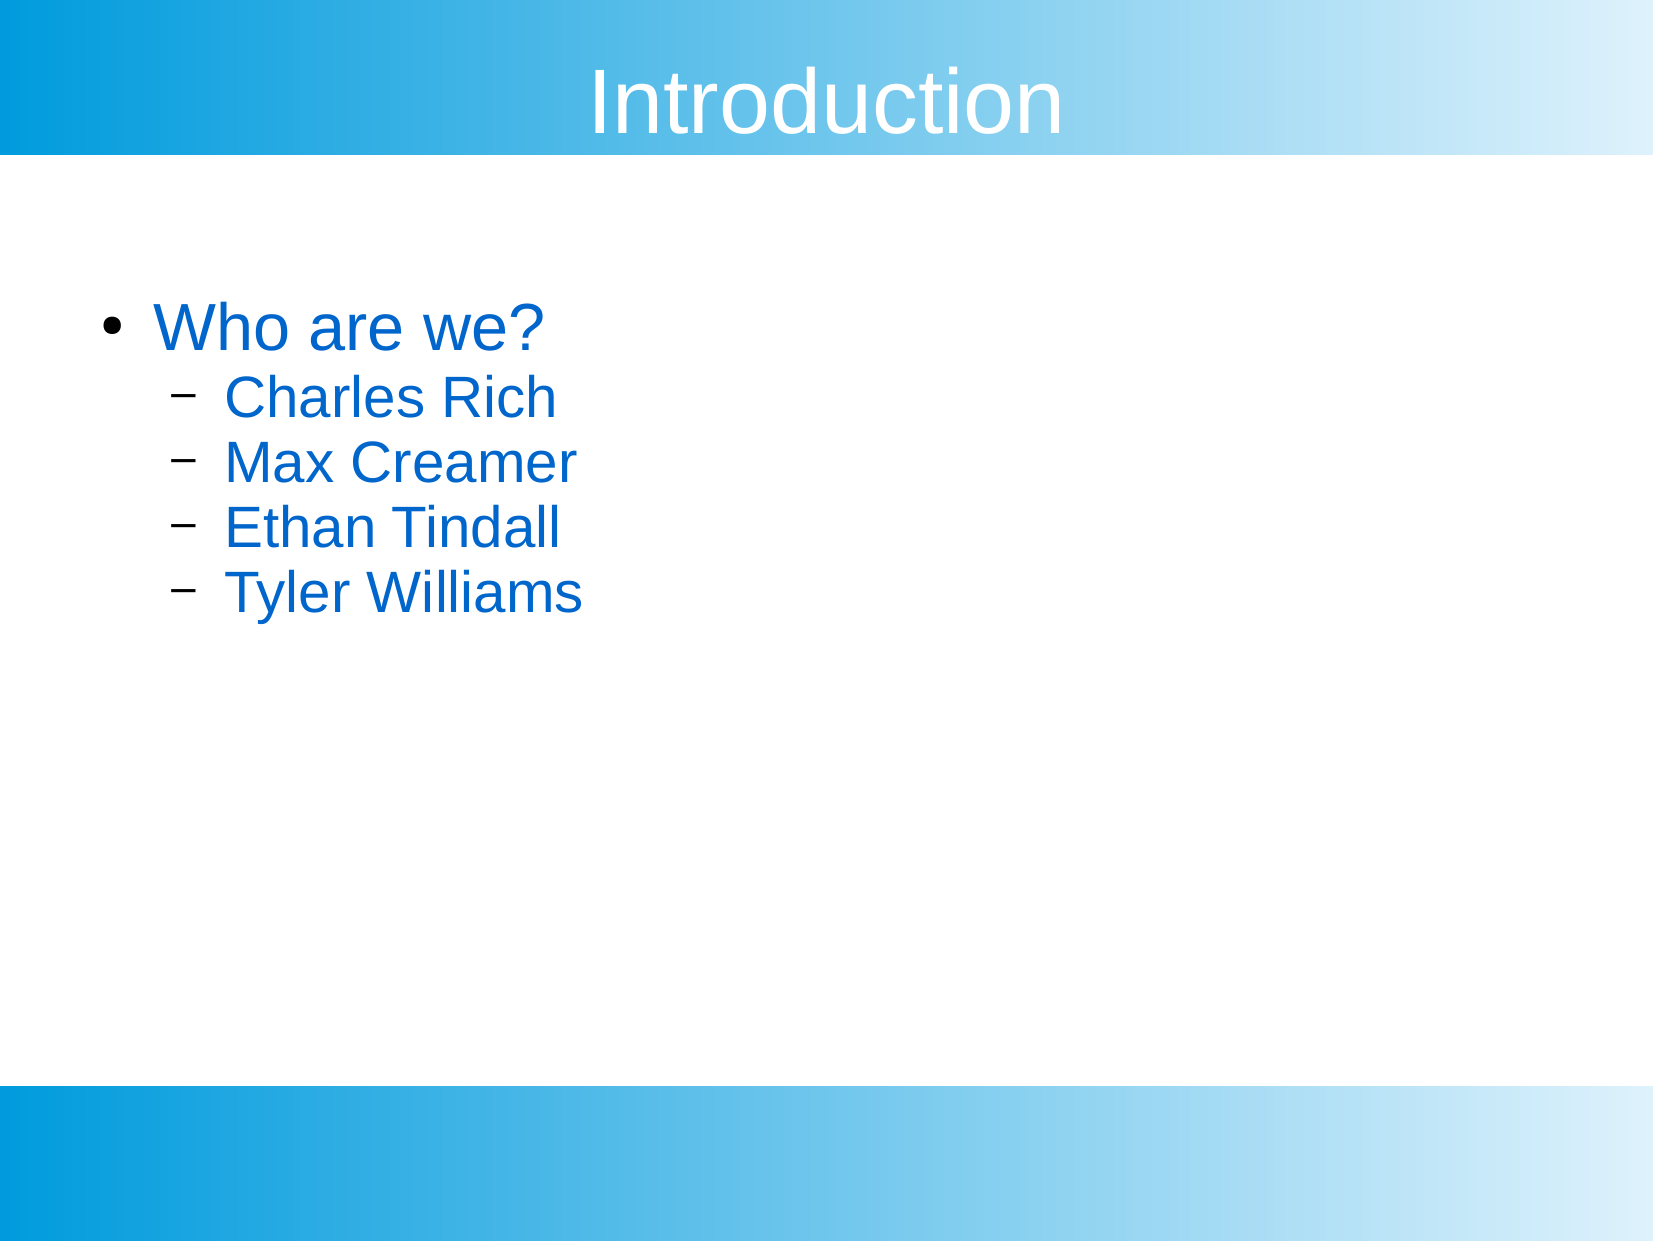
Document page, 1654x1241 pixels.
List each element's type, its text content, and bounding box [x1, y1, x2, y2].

list Who are we? Charles Rich Max Creamer Ethan Tindall Tyler Williams [82, 290, 1571, 1010]
title Introduction [82, 49, 1571, 155]
